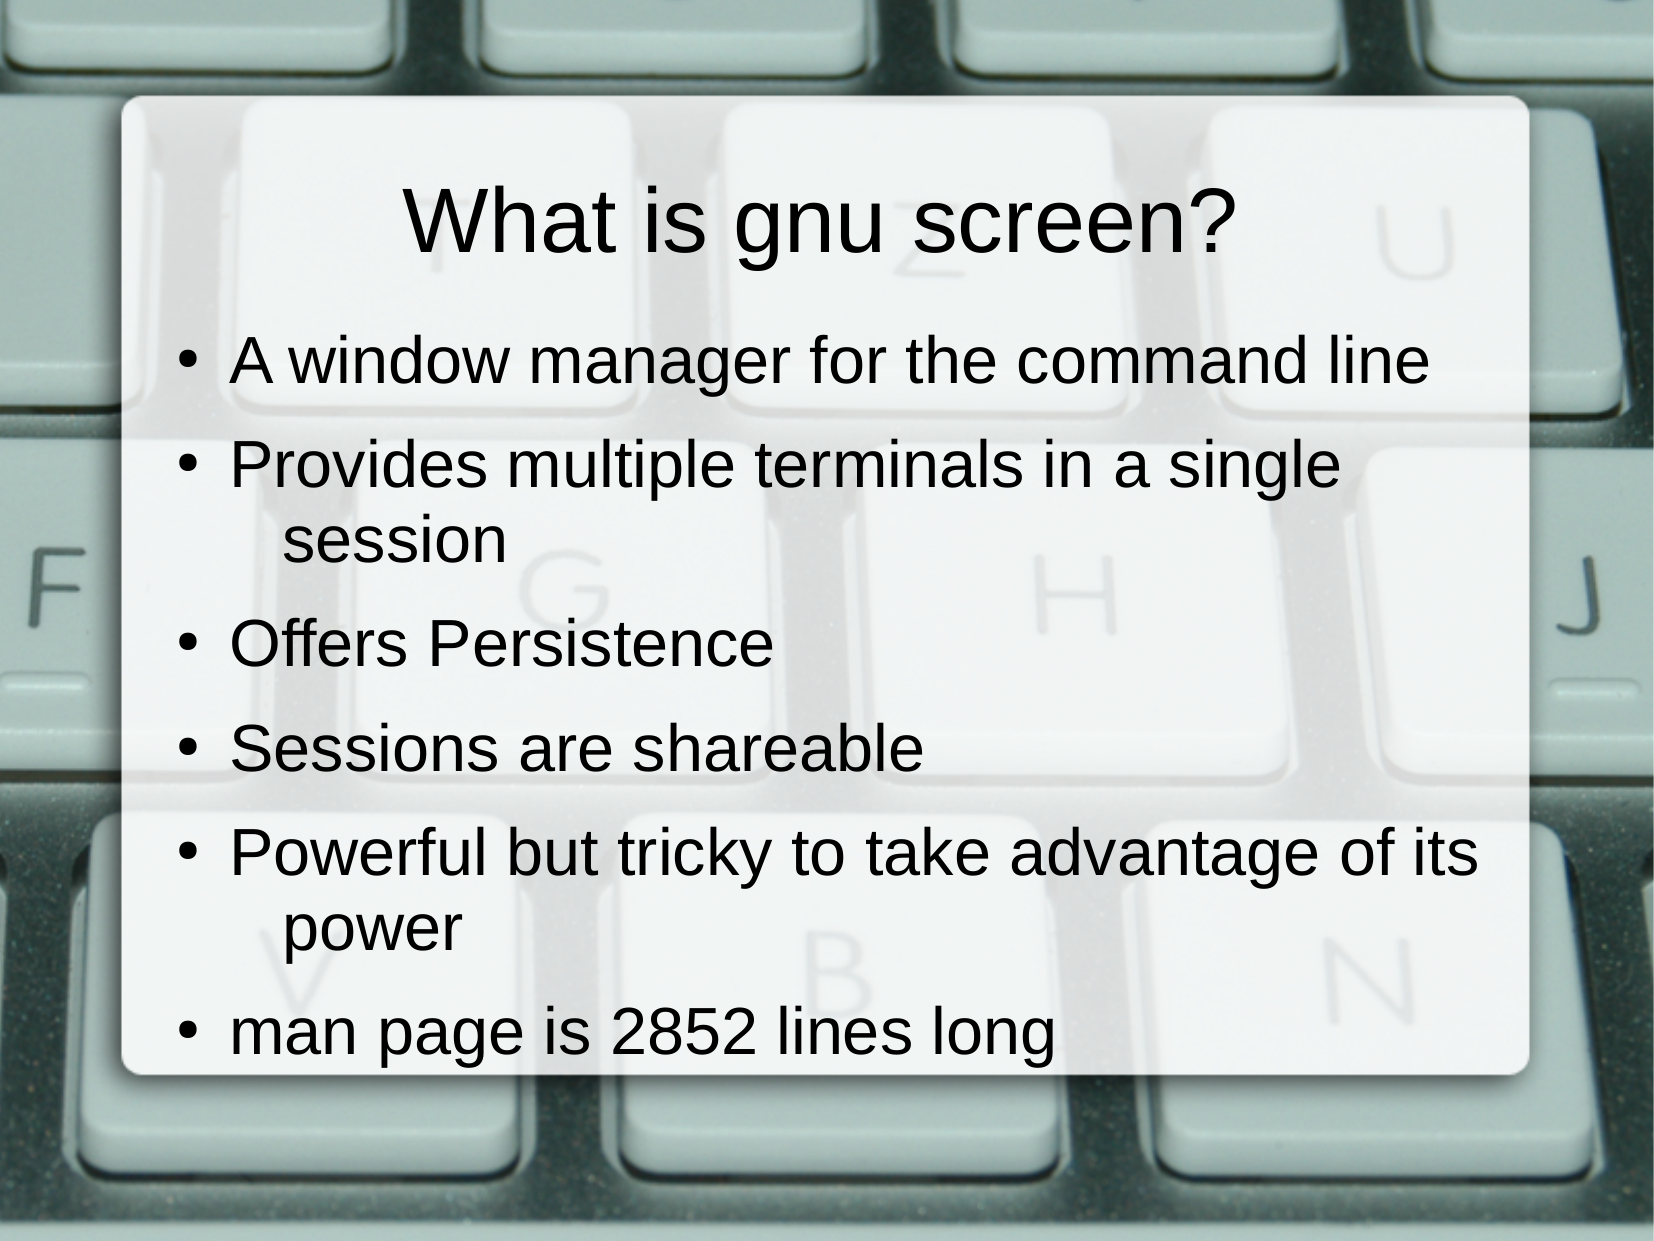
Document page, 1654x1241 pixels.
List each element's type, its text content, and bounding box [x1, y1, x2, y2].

title What is gnu screen? [135, 125, 1506, 318]
list A window manager for the command line Provides multiple terminals in a single session Offers Persistence Sessions are shareable Powerful but tricky to take advantage of its power man page is 2852 lines long [140, 323, 1499, 1127]
picture [0, 0, 1654, 1241]
